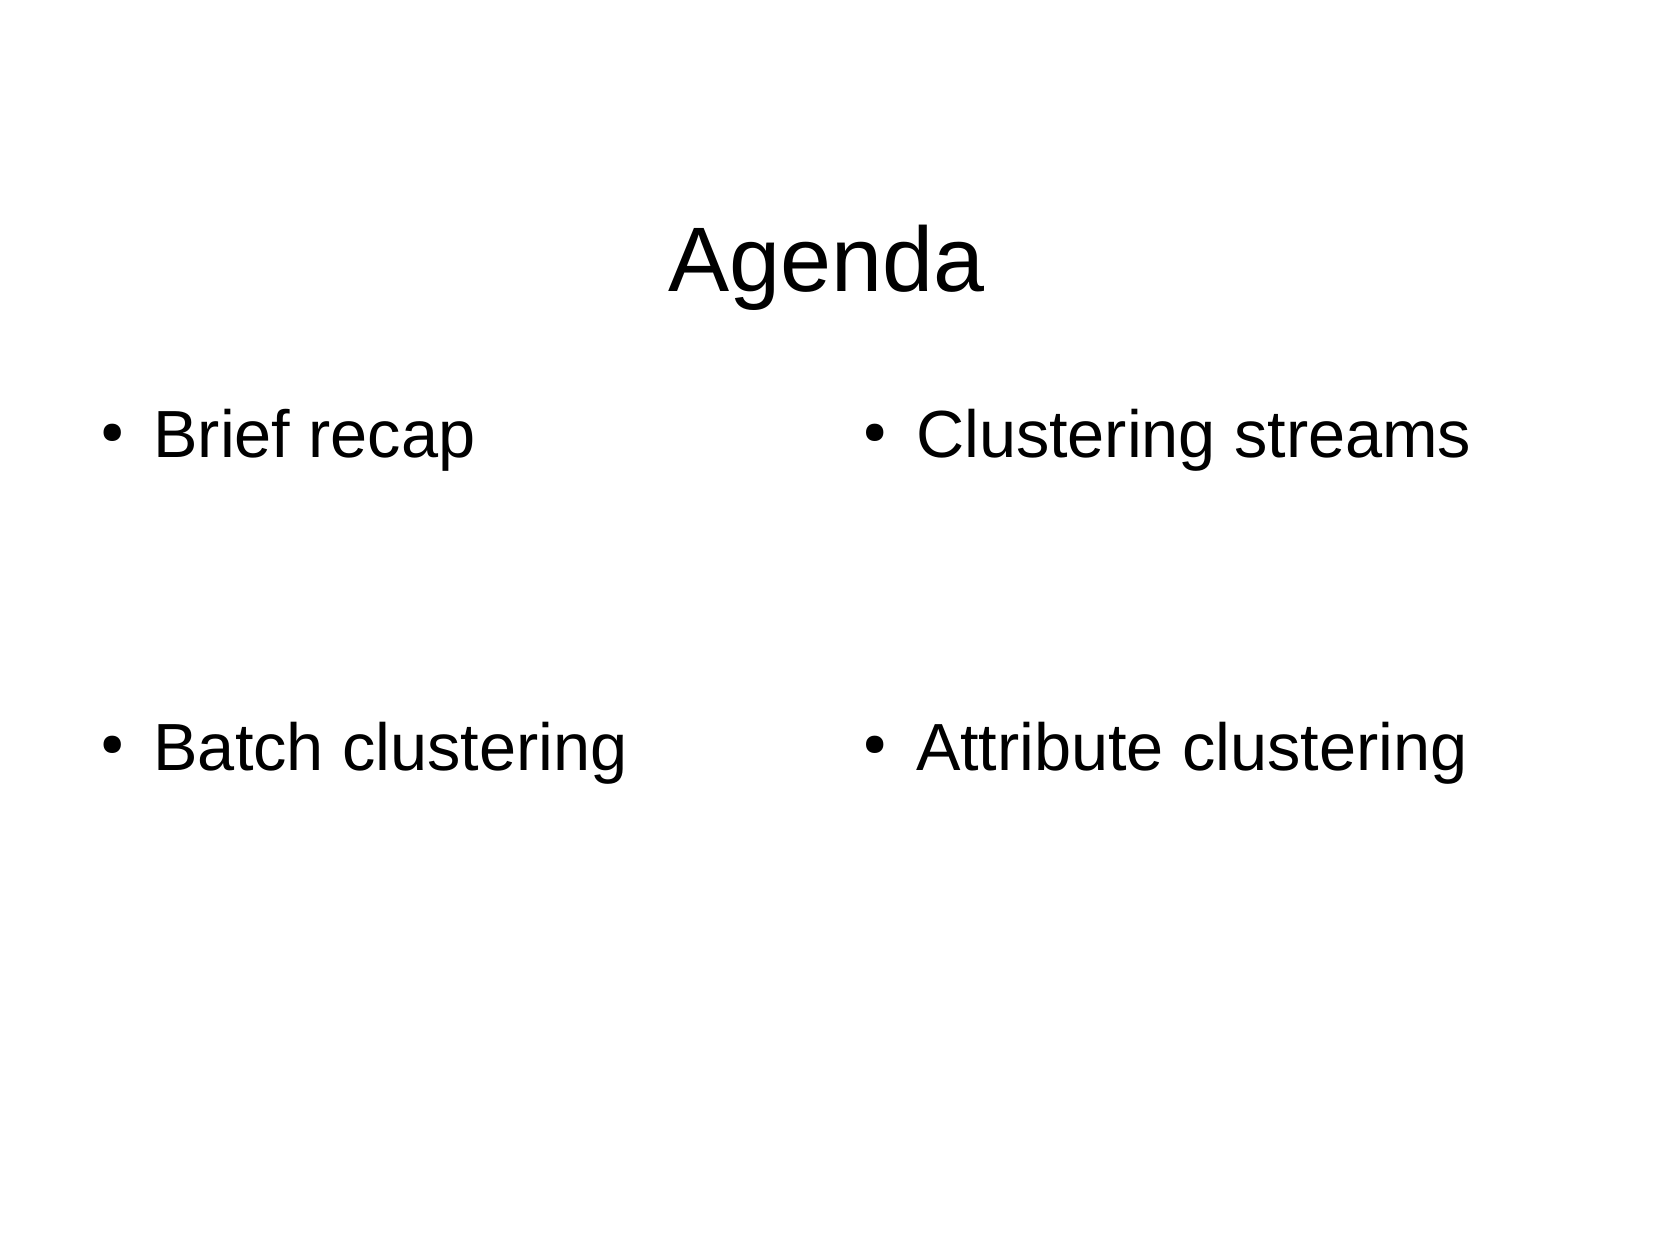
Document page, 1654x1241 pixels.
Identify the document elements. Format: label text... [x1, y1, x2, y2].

list Clustering streams Attribute clustering [845, 396, 1572, 1216]
title Agenda [82, 163, 1571, 356]
list Brief recap Batch clustering [82, 396, 809, 1216]
